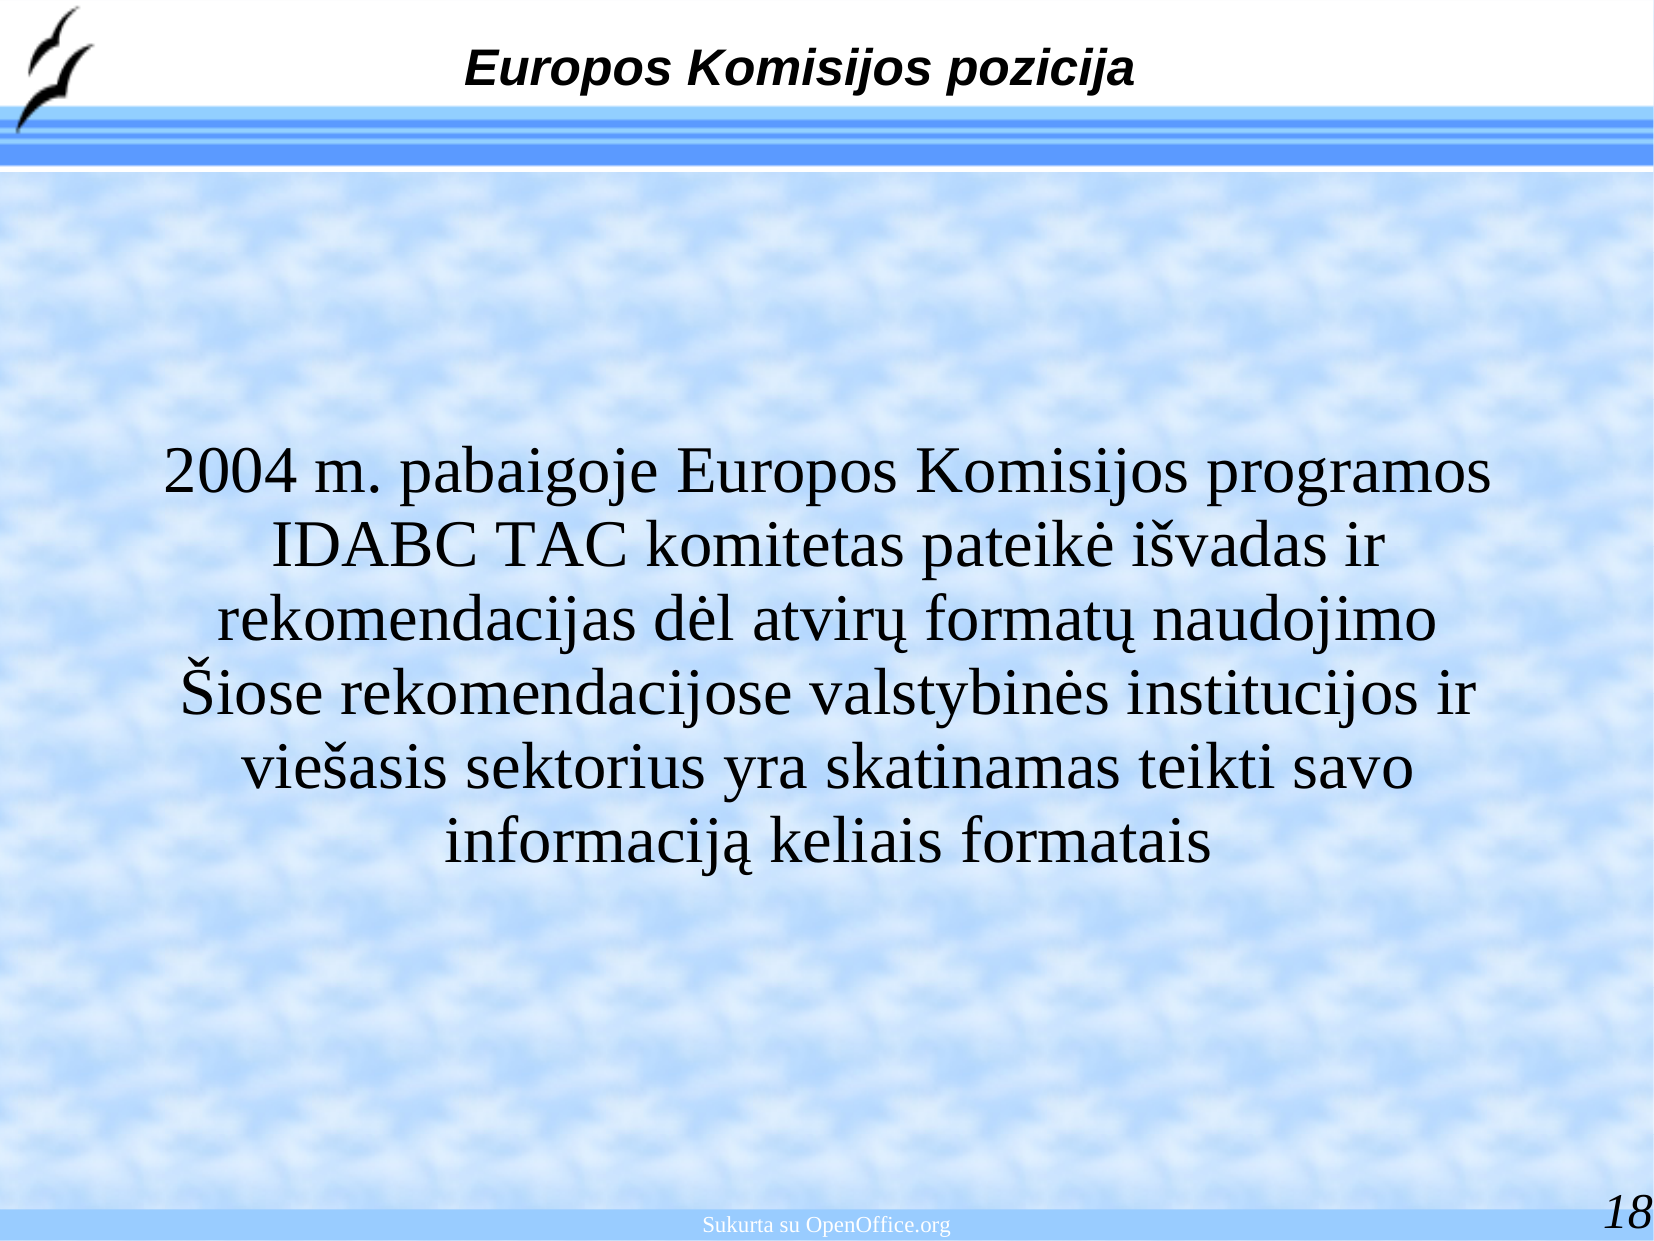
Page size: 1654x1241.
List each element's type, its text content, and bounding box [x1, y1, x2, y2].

subtitle 2004 m. pabaigoje Europos Komisijos programos IDABC TAC komitetas pateikė išvadas ir rekomendacijas dėl atvirų formatų naudojimo Šiose rekomendacijose valstybinės institucijos ir viešasis sektorius yra skatinamas teikti savo informaciją keliais formatais [123, 245, 1536, 1064]
title Europos Komisijos pozicija [94, 0, 1507, 137]
picture [1636, 1197, 1647, 1209]
picture [0, 0, 1654, 1209]
